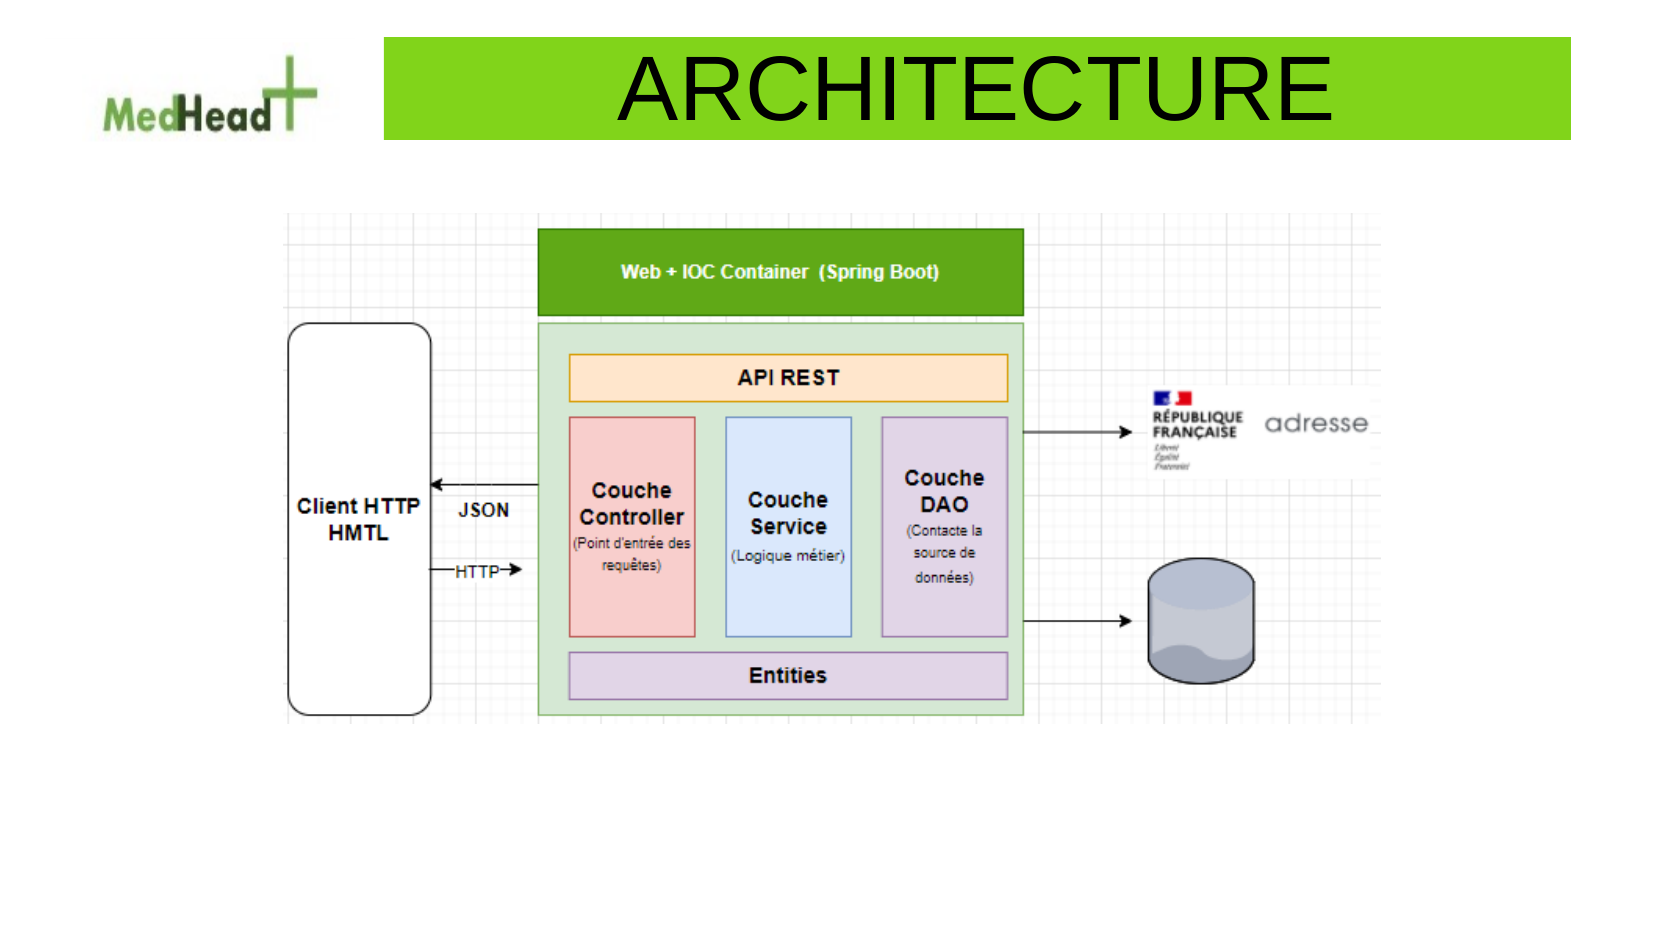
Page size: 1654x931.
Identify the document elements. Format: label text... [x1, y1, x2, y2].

title ARCHITECTURE [383, 37, 1571, 140]
picture [45, 37, 355, 156]
picture [283, 213, 1381, 724]
